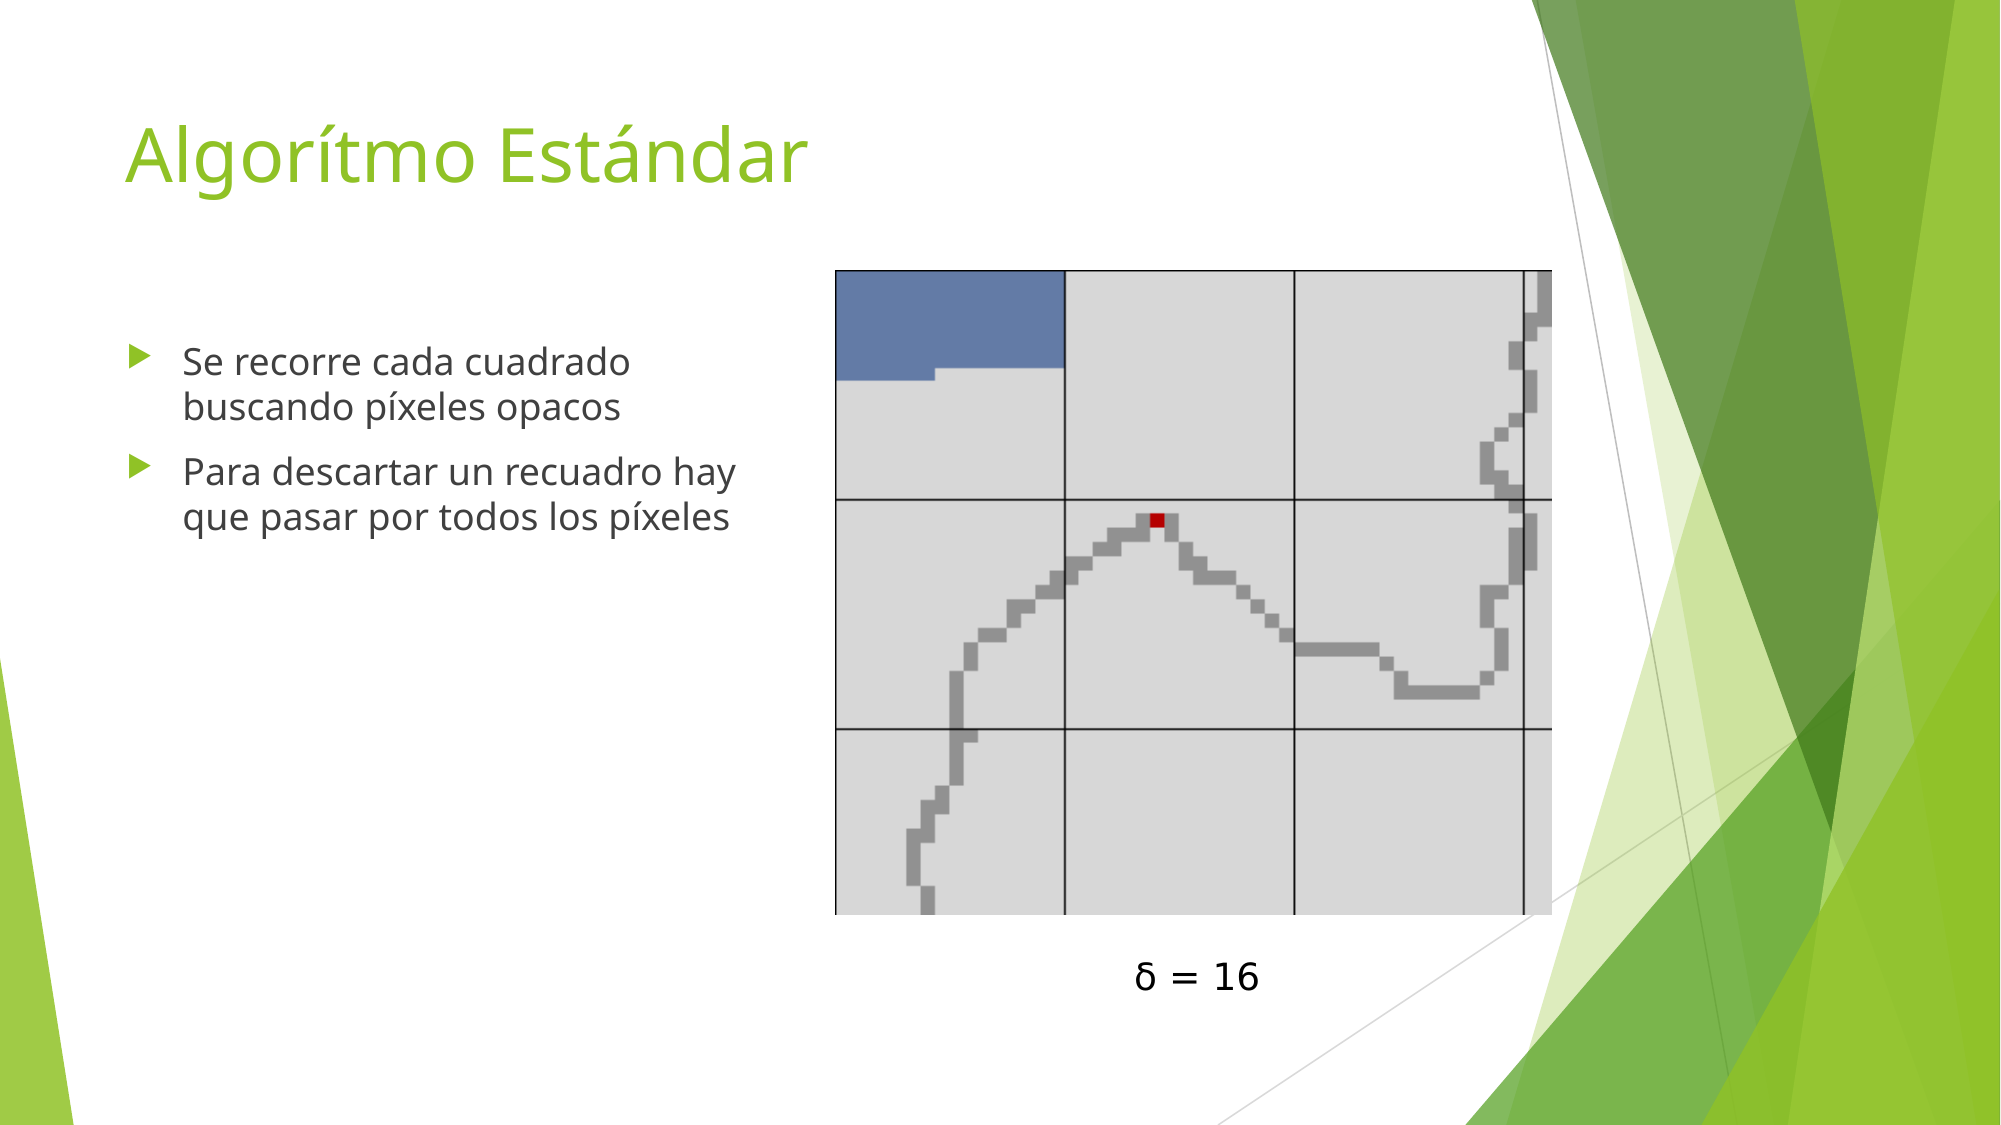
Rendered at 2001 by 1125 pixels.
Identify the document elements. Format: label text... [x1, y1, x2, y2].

text_box δ = 16 [1119, 945, 1276, 1006]
list Se recorre cada cuadrado buscando píxeles opacos Para descartar un recuadro hay que pasar por todos los píxeles [111, 329, 796, 936]
title Algorítmo Estándar [111, 99, 1522, 317]
picture [835, 270, 1552, 915]
